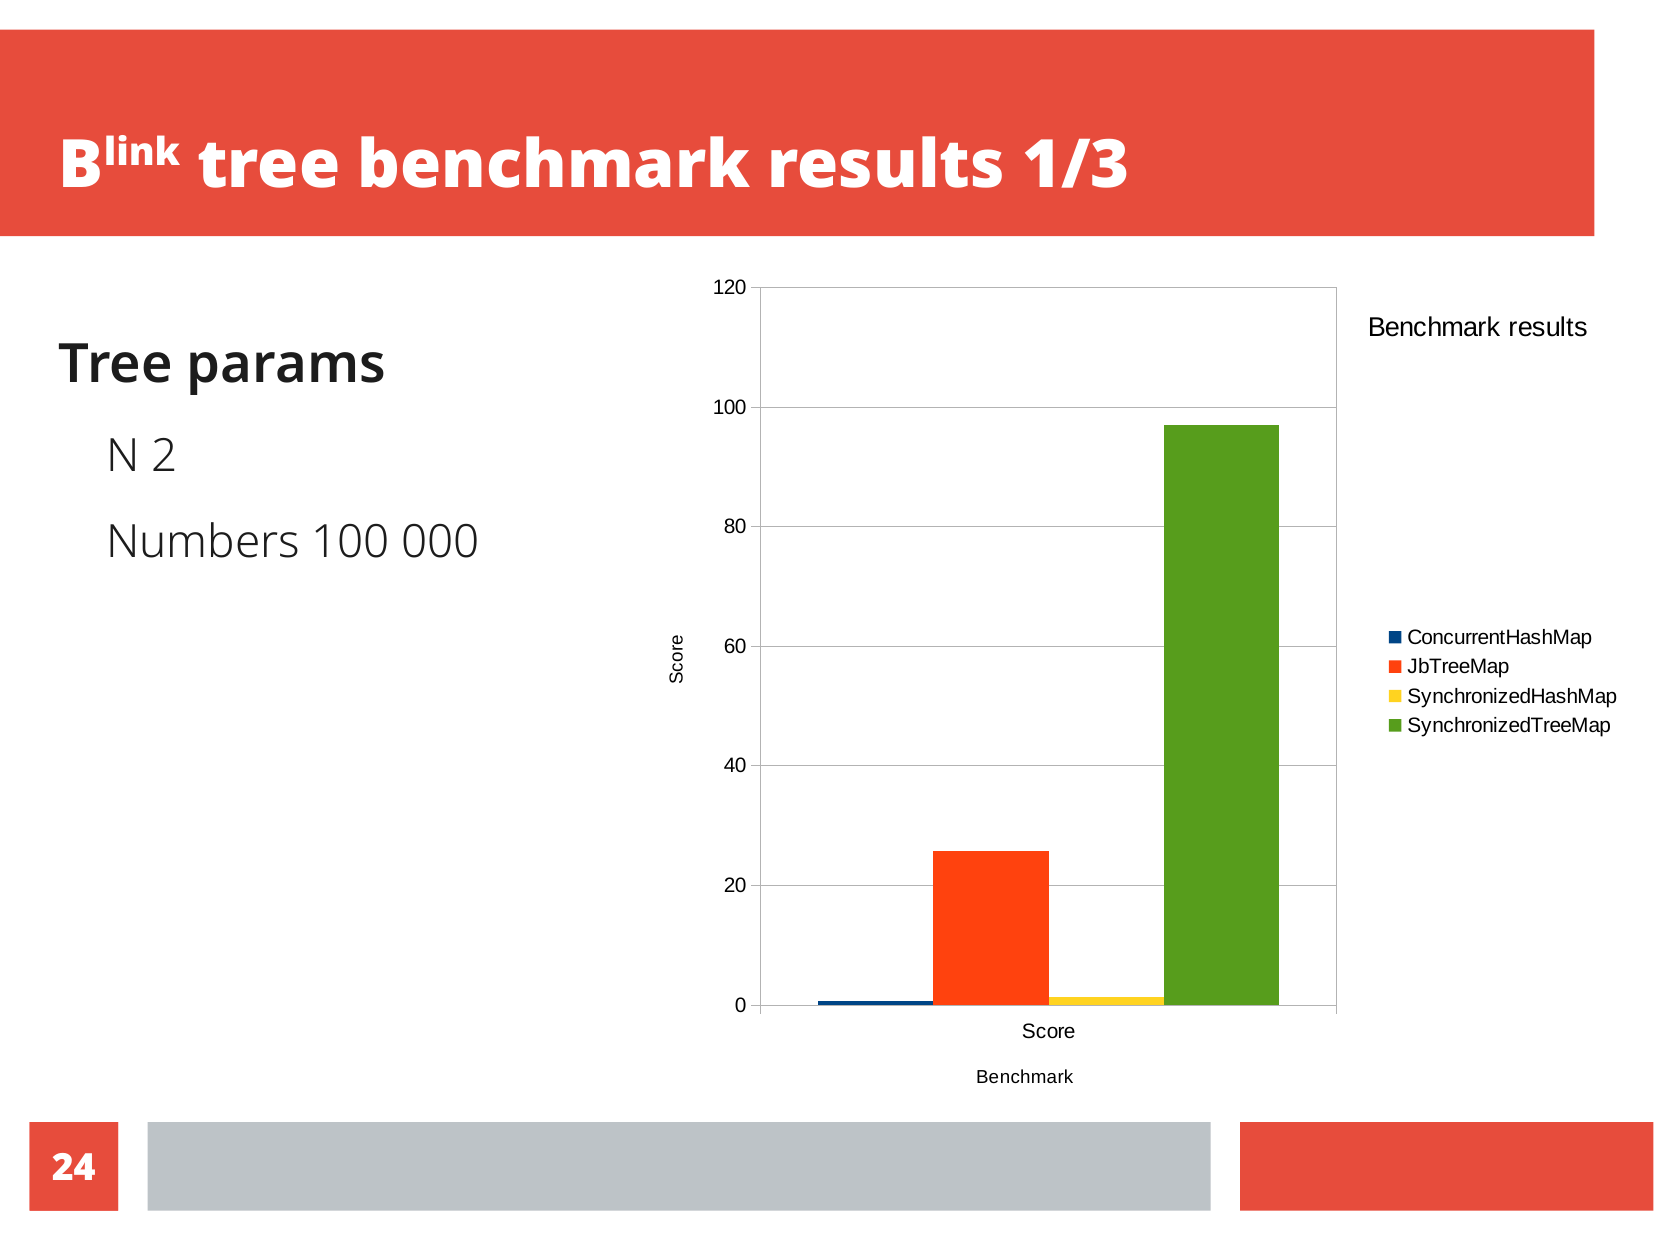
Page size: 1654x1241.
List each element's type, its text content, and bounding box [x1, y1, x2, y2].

chart [626, 255, 1636, 1108]
title Blink tree benchmark results 1/3 [59, 59, 1595, 207]
list Tree params N 2 Numbers 100 000 [59, 324, 626, 1093]
